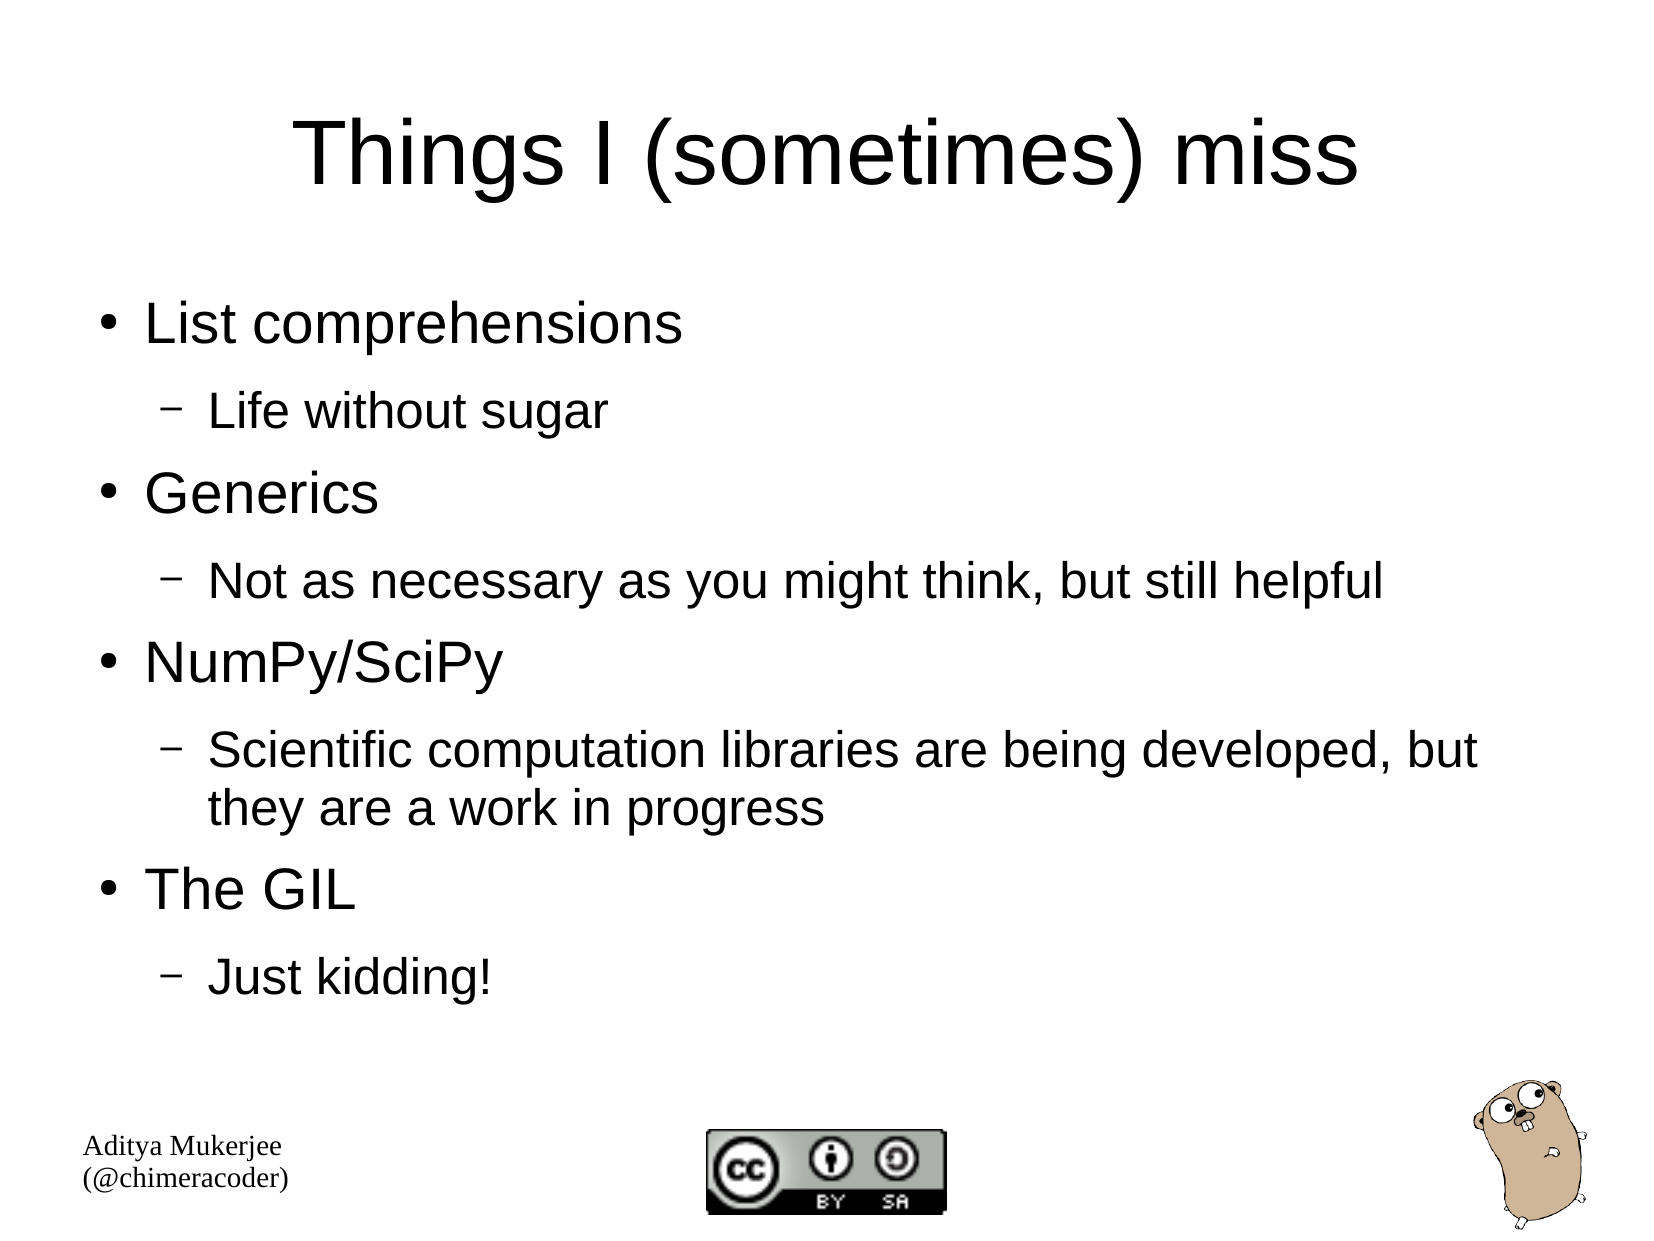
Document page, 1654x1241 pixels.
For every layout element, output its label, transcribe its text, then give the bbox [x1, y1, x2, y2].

picture [706, 1129, 947, 1215]
list List comprehensions Life without sugar Generics Not as necessary as you might think, but still helpful NumPy/SciPy Scientific computation libraries are being developed, but they are a work in progress The GIL Just kidding! [82, 290, 1538, 1010]
picture [1455, 1079, 1606, 1230]
title Things I (sometimes) miss [82, 49, 1571, 257]
